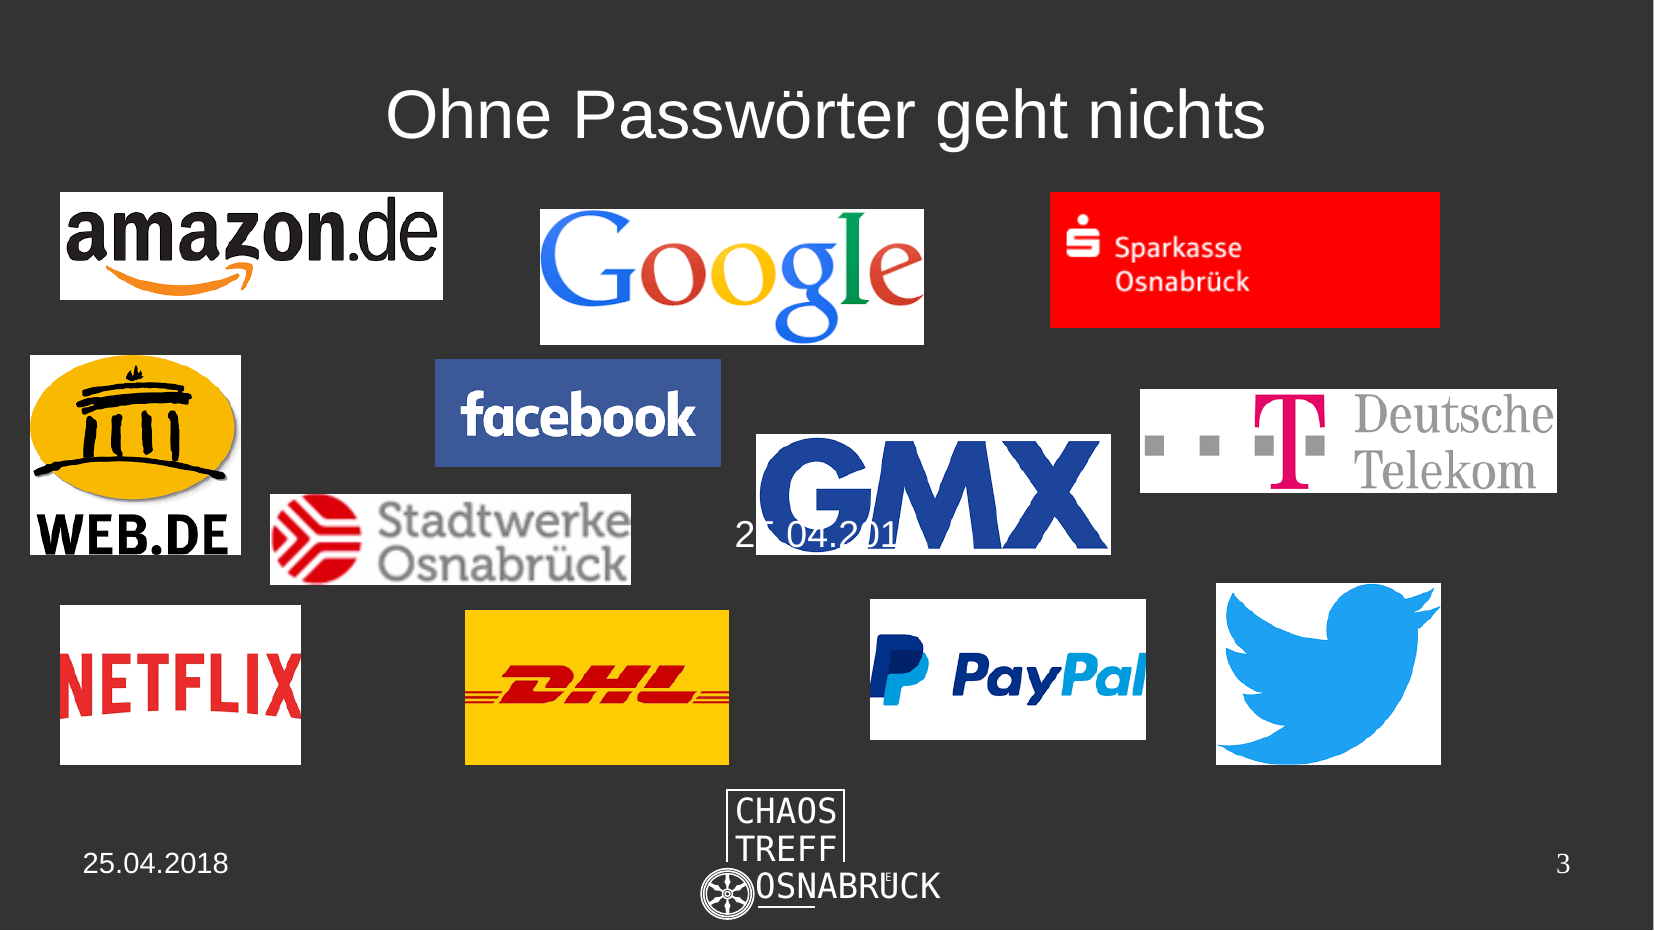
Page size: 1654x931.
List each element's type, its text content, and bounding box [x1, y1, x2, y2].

picture [540, 209, 924, 346]
picture [30, 355, 241, 556]
text_box 25.04.2018 [719, 505, 937, 563]
title Ohne Passwörter geht nichts [82, 37, 1571, 193]
picture [870, 599, 1146, 740]
picture [60, 192, 443, 300]
picture [465, 610, 729, 766]
picture [1216, 583, 1441, 766]
picture [435, 359, 721, 467]
picture [270, 494, 631, 586]
picture [756, 434, 1111, 556]
picture [60, 605, 301, 766]
picture [1140, 389, 1557, 493]
picture [1050, 192, 1440, 328]
